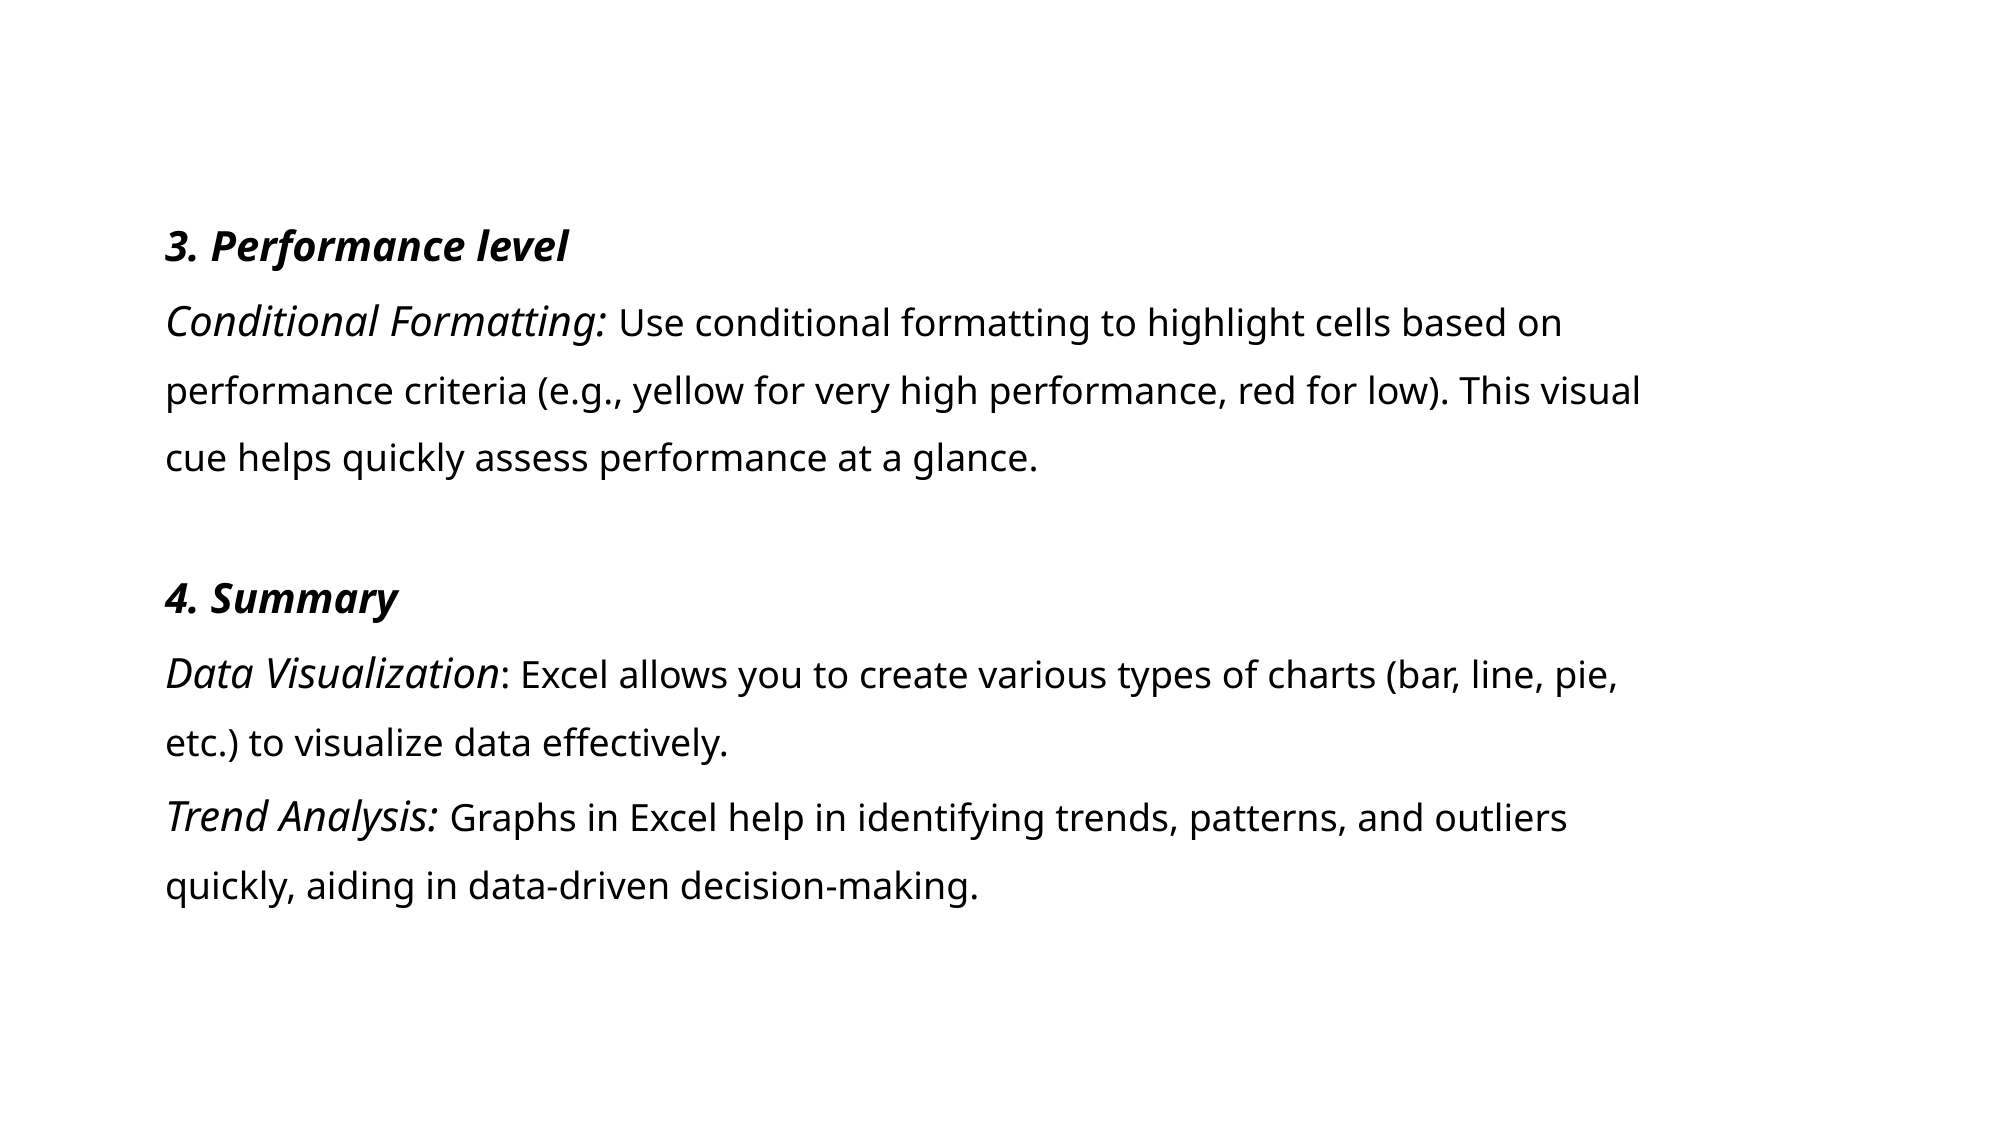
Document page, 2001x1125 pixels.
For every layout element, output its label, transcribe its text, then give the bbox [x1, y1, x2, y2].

text_box 3. Performance level Conditional Formatting: Use conditional formatting to highlight cells based on performance criteria (e.g., yellow for very high performance, red for low). This visual cue helps quickly assess performance at a glance. 4. Summary Data Visualization: Excel allows you to create various types of charts (bar, line, pie, etc.) to visualize data effectively. Trend Analysis: Graphs in Excel help in identifying trends, patterns, and outliers quickly, aiding in data-driven decision-making. [150, 211, 1688, 914]
